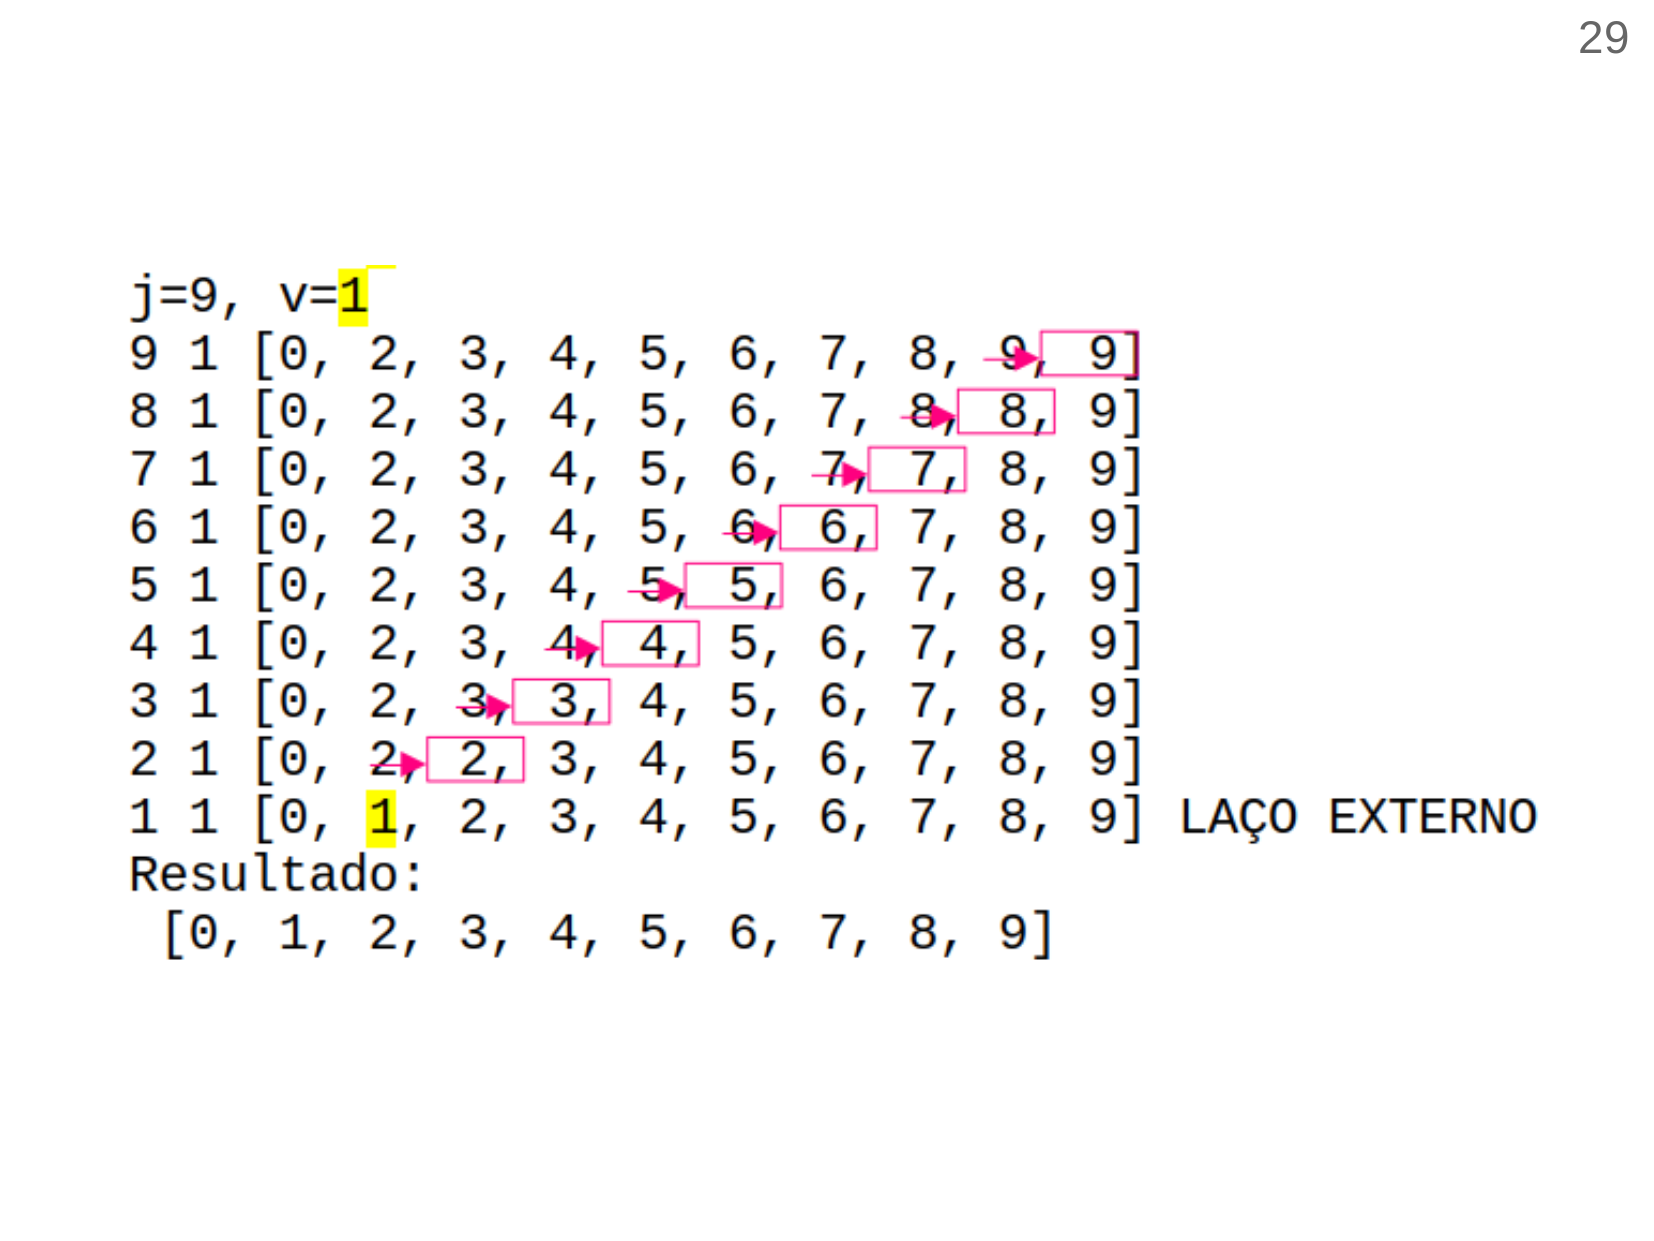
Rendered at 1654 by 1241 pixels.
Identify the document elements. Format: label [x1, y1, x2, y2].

picture [116, 265, 1551, 990]
